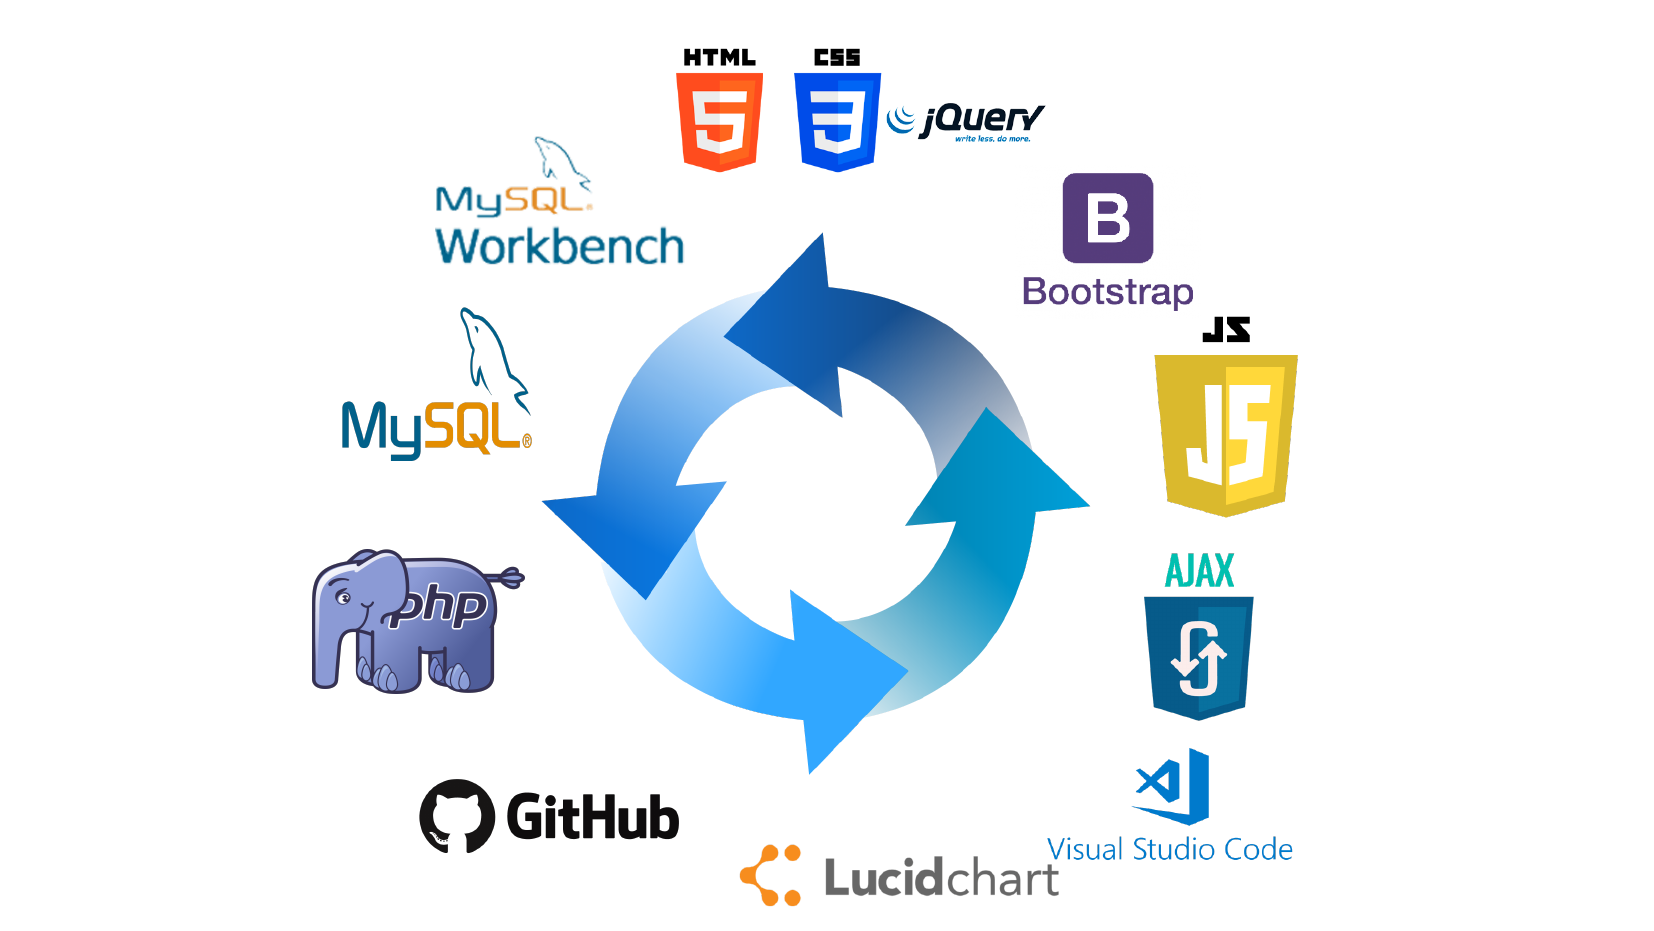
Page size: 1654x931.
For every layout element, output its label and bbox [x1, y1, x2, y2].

picture [312, 549, 525, 694]
picture [342, 23, 1335, 931]
